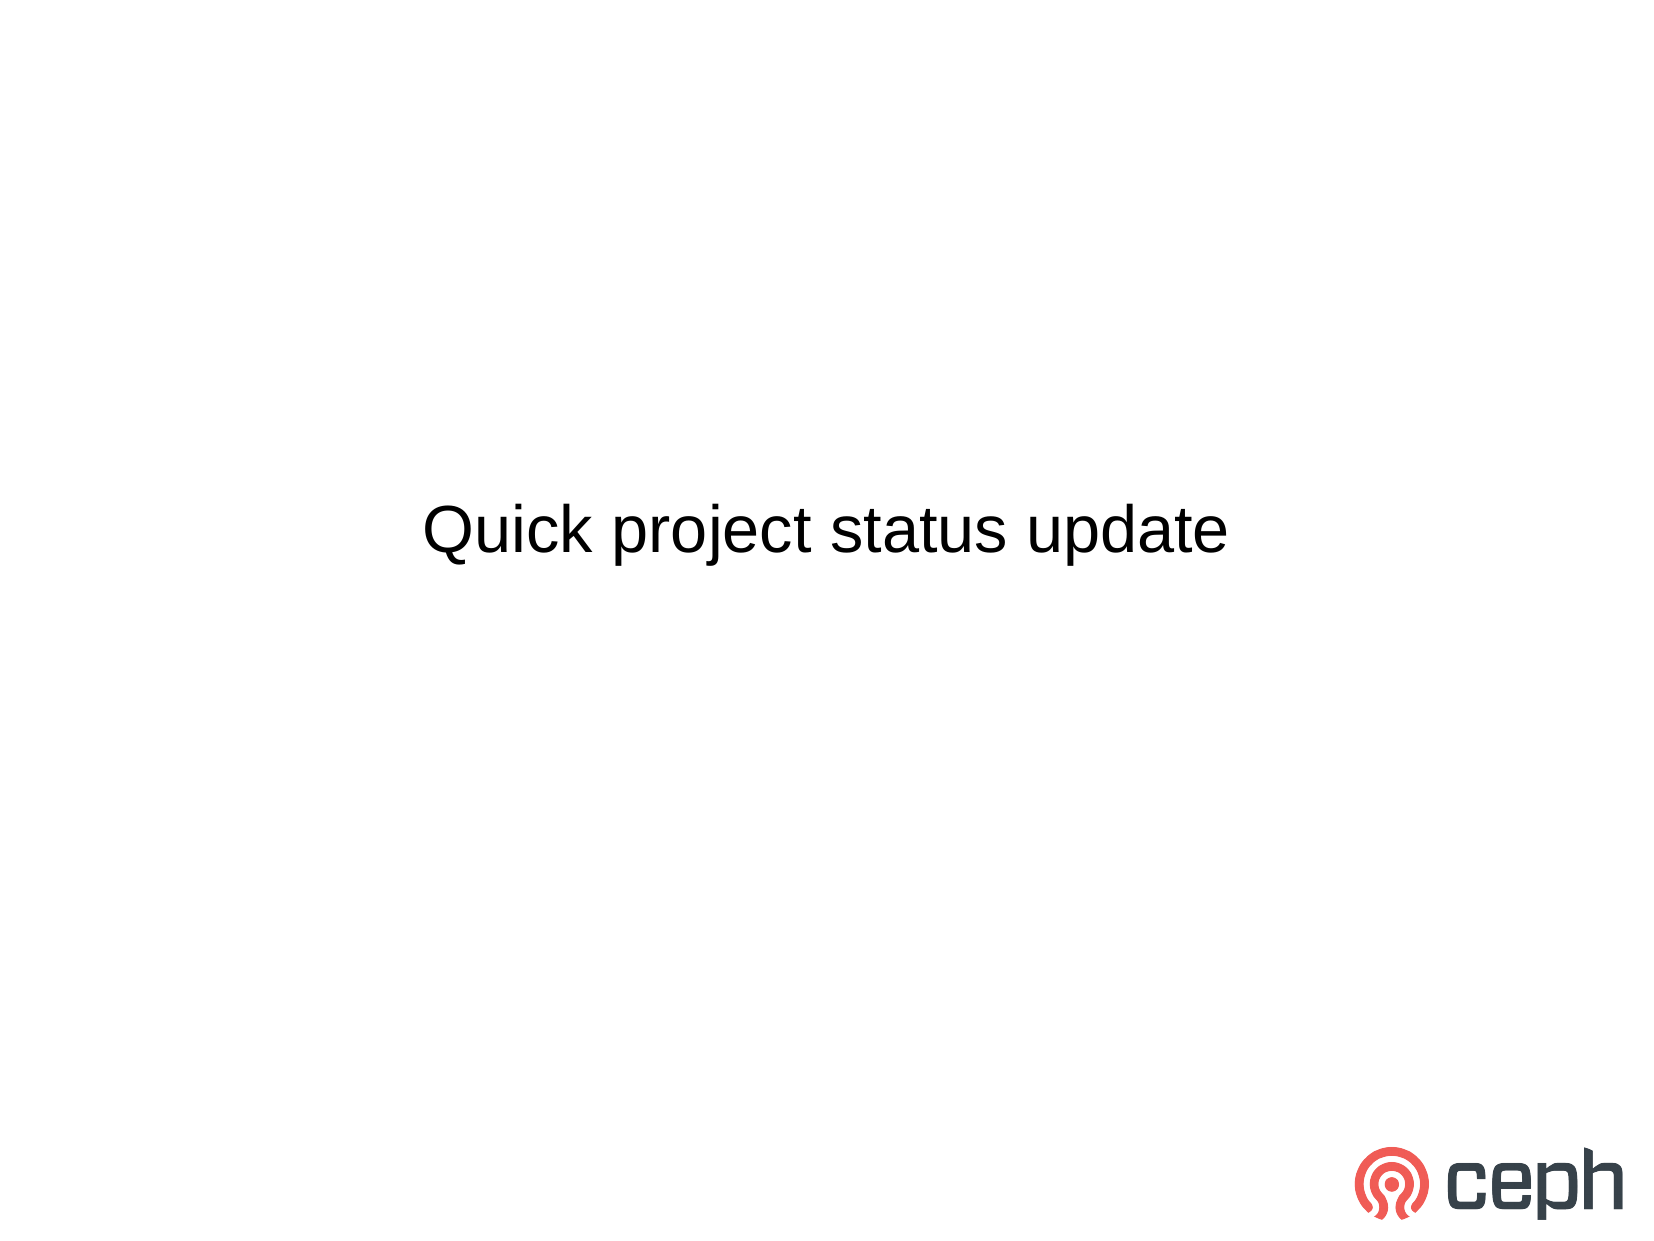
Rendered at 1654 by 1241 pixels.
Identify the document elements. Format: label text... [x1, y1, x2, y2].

picture [1308, 1100, 1654, 1241]
subtitle Quick project status update [82, 49, 1571, 1010]
